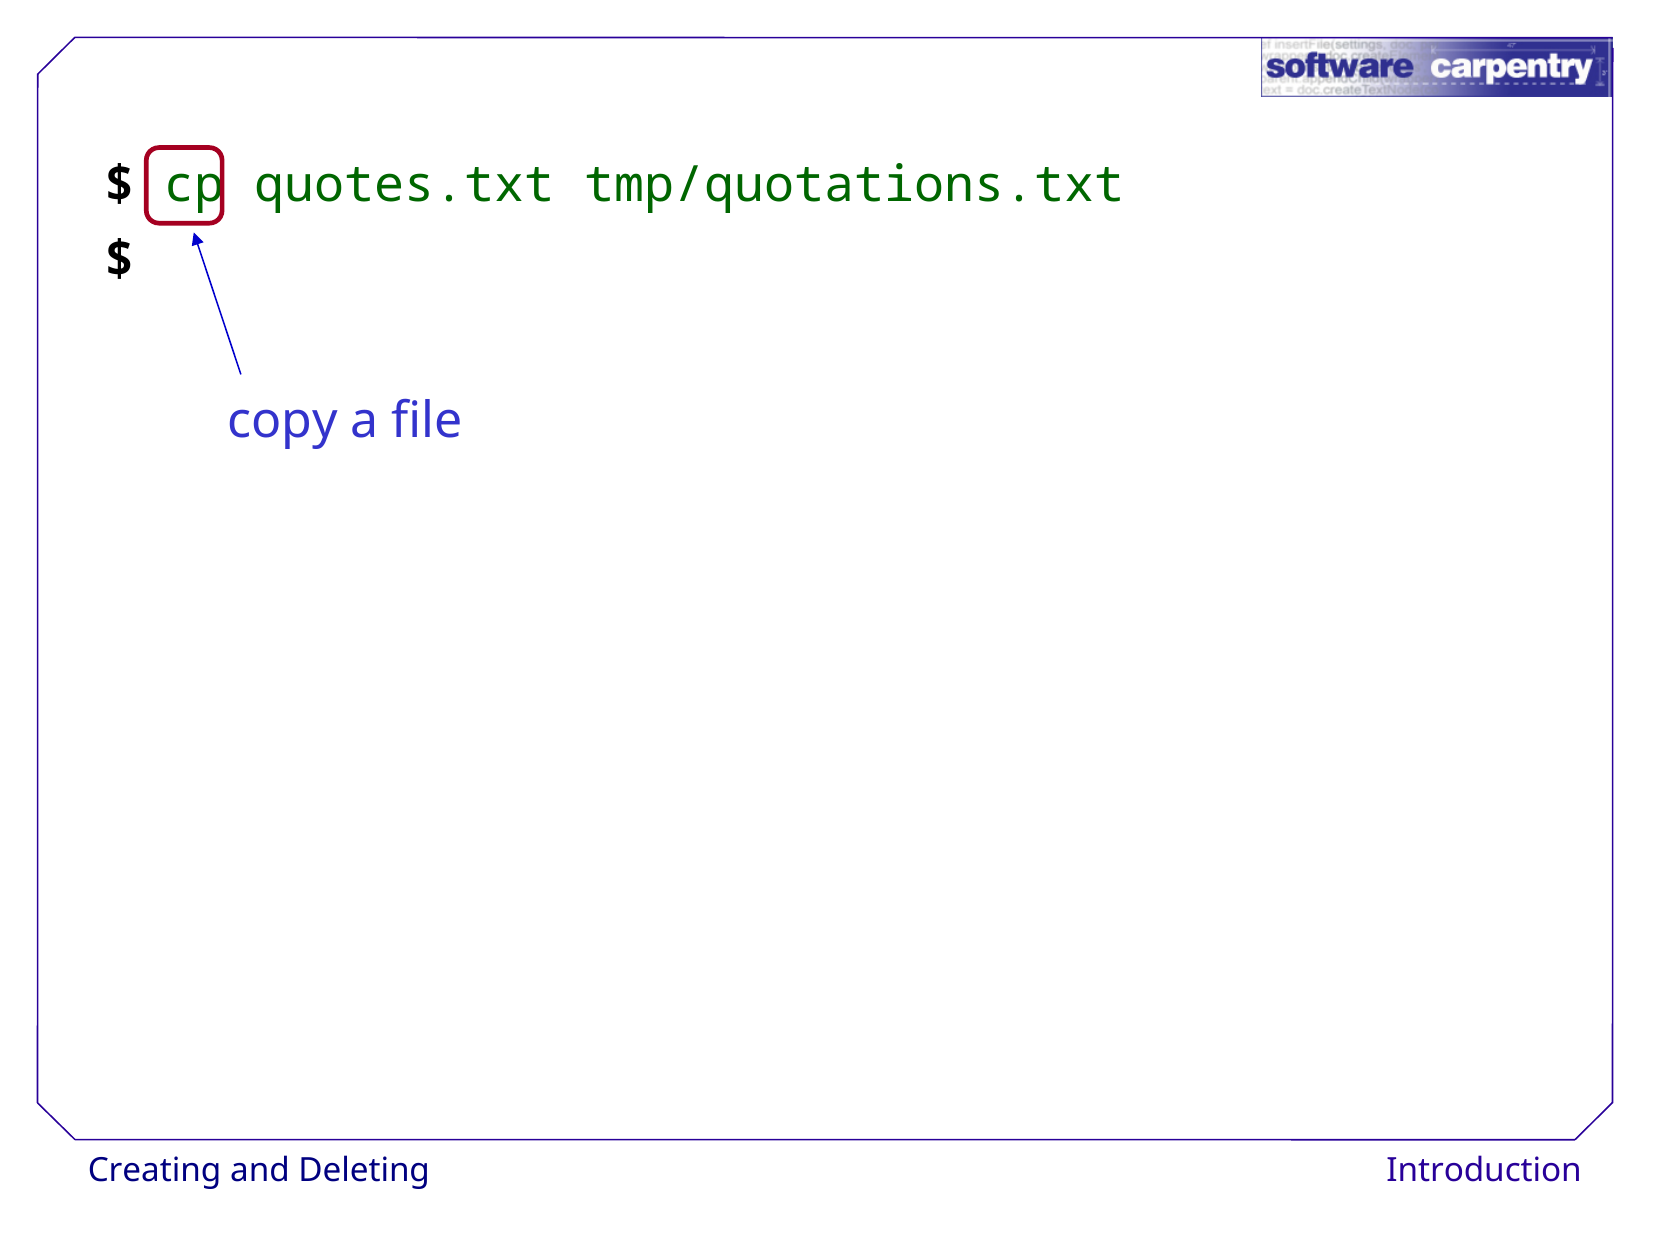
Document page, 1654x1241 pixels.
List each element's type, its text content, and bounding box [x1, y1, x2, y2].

text_box copy a file [212, 364, 1045, 536]
picture [1261, 39, 1613, 97]
text_box $ cp quotes.txt tmp/quotations.txt $ [89, 128, 1512, 1121]
